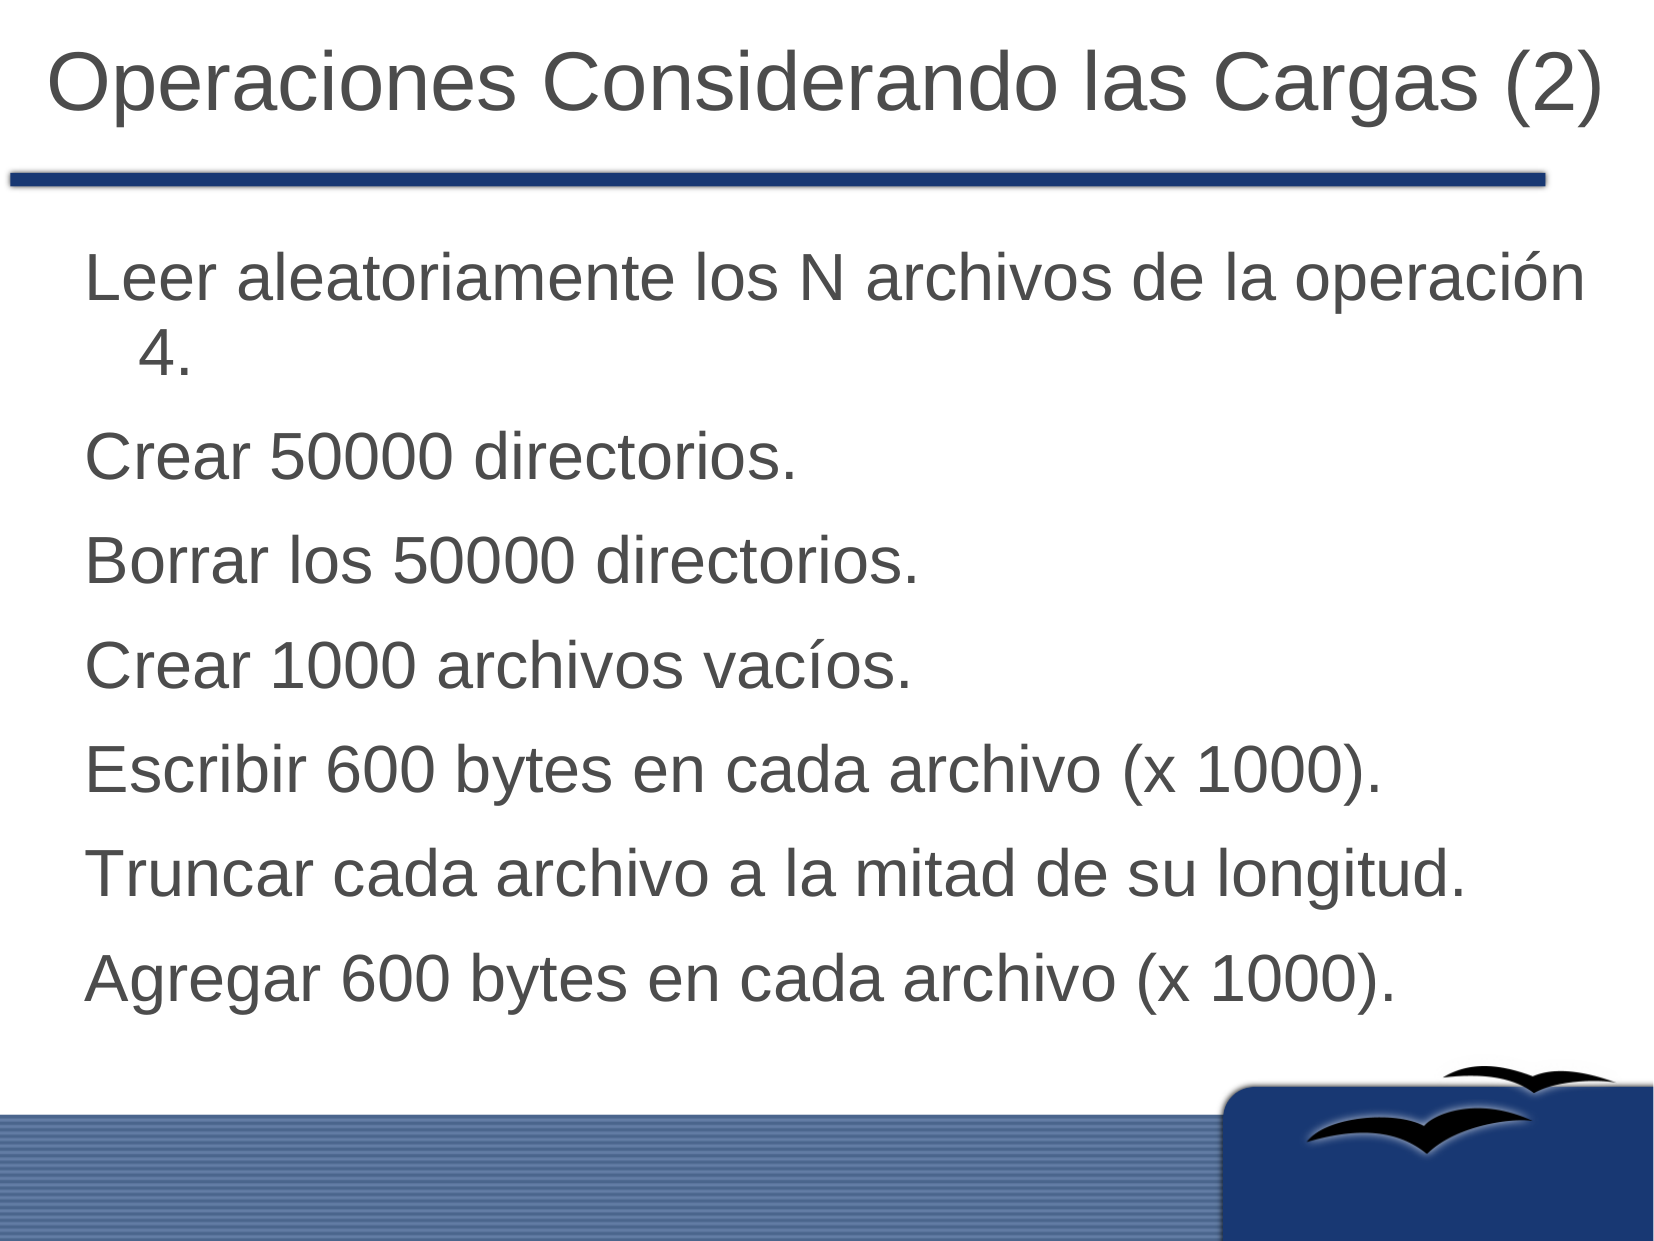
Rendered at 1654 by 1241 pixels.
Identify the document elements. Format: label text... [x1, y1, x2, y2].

title Operaciones Considerando las Cargas (2) [0, 0, 1654, 164]
picture [0, 164, 1654, 1241]
list Leer aleatoriamente los N archivos de la operación 4. Crear 50000 directorios. Borrar los 50000 directorios. Crear 1000 archivos vacíos. Escribir 600 bytes en cada archivo (x 1000). Truncar cada archivo a la mitad de su longitud. Agregar 600 bytes en cada archivo (x 1000). [67, 240, 1617, 1023]
